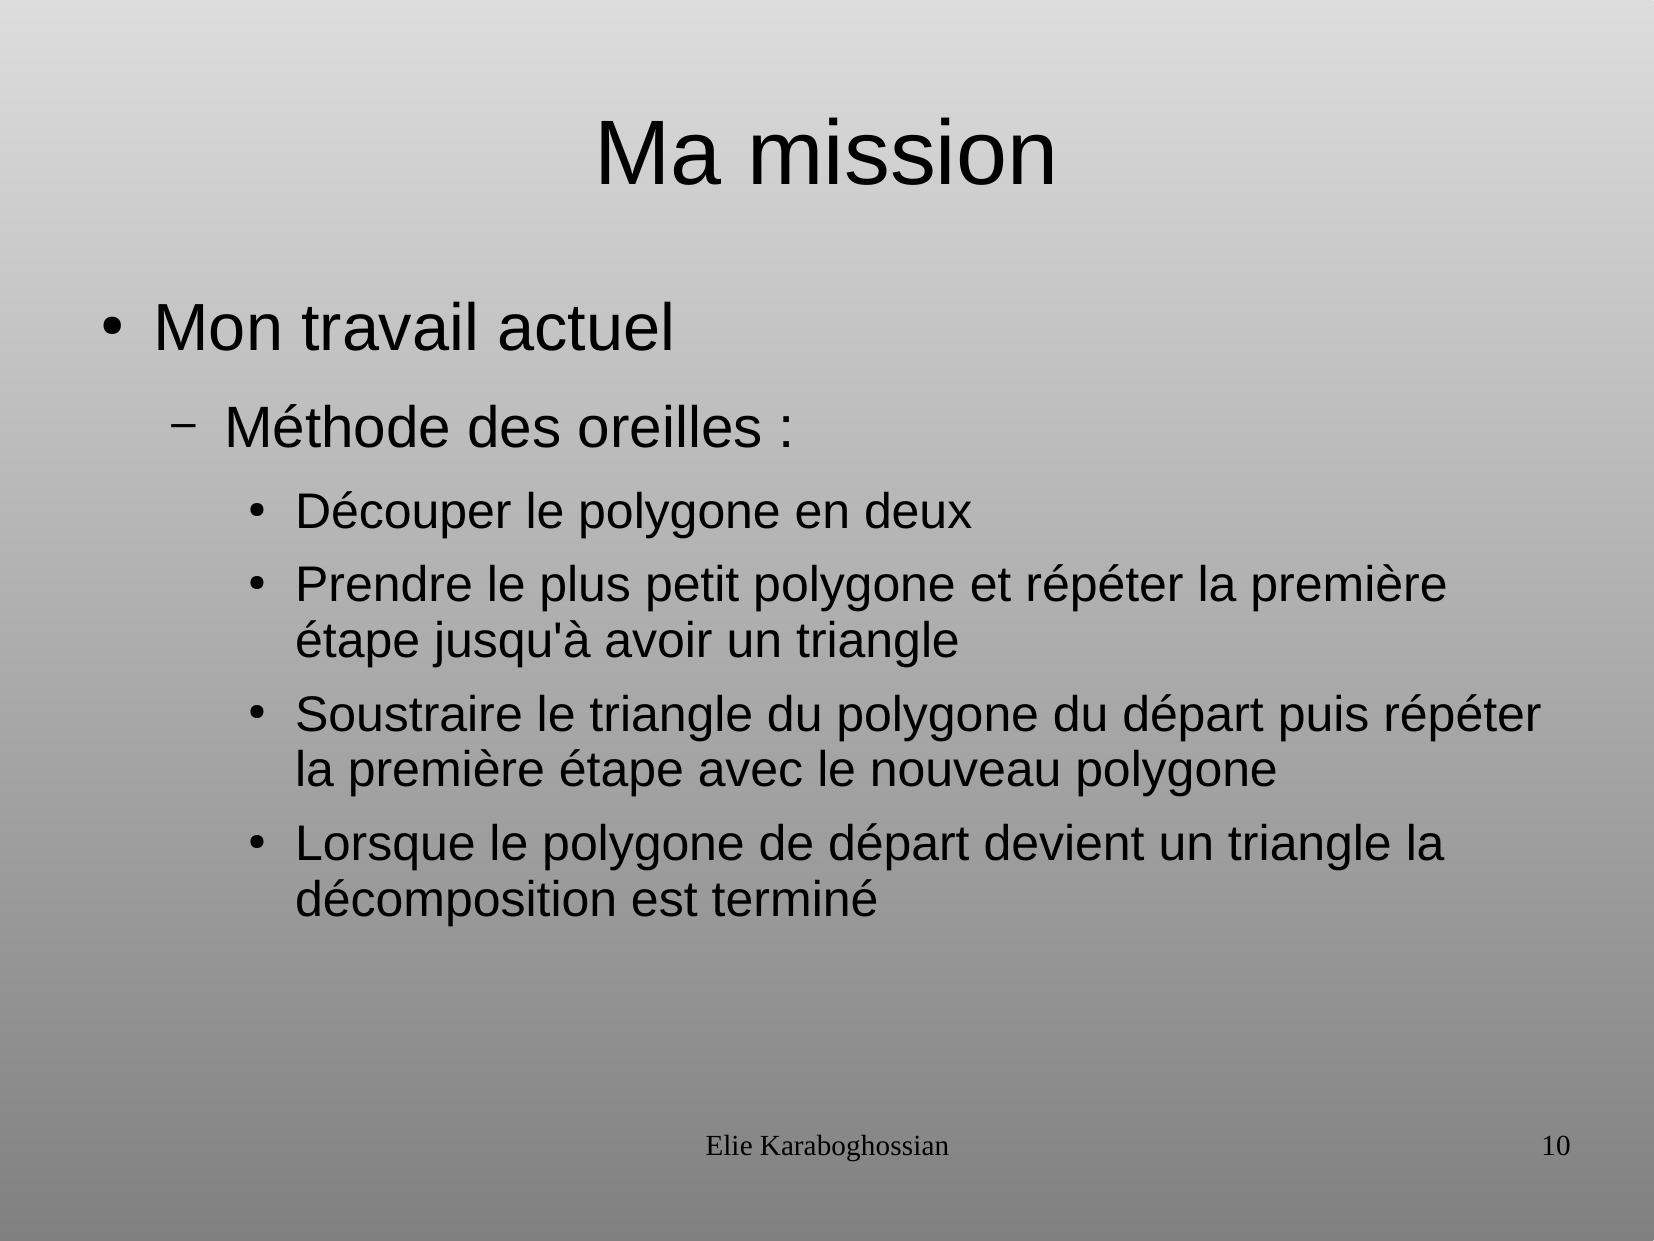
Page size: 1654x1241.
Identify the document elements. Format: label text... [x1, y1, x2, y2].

title Ma mission [82, 49, 1571, 257]
list Mon travail actuel Méthode des oreilles : Découper le polygone en deux Prendre le plus petit polygone et répéter la première étape jusqu'à avoir un triangle Soustraire le triangle du polygone du départ puis répéter la première étape avec le nouveau polygone Lorsque le polygone de départ devient un triangle la décomposition est terminé [82, 290, 1571, 1109]
